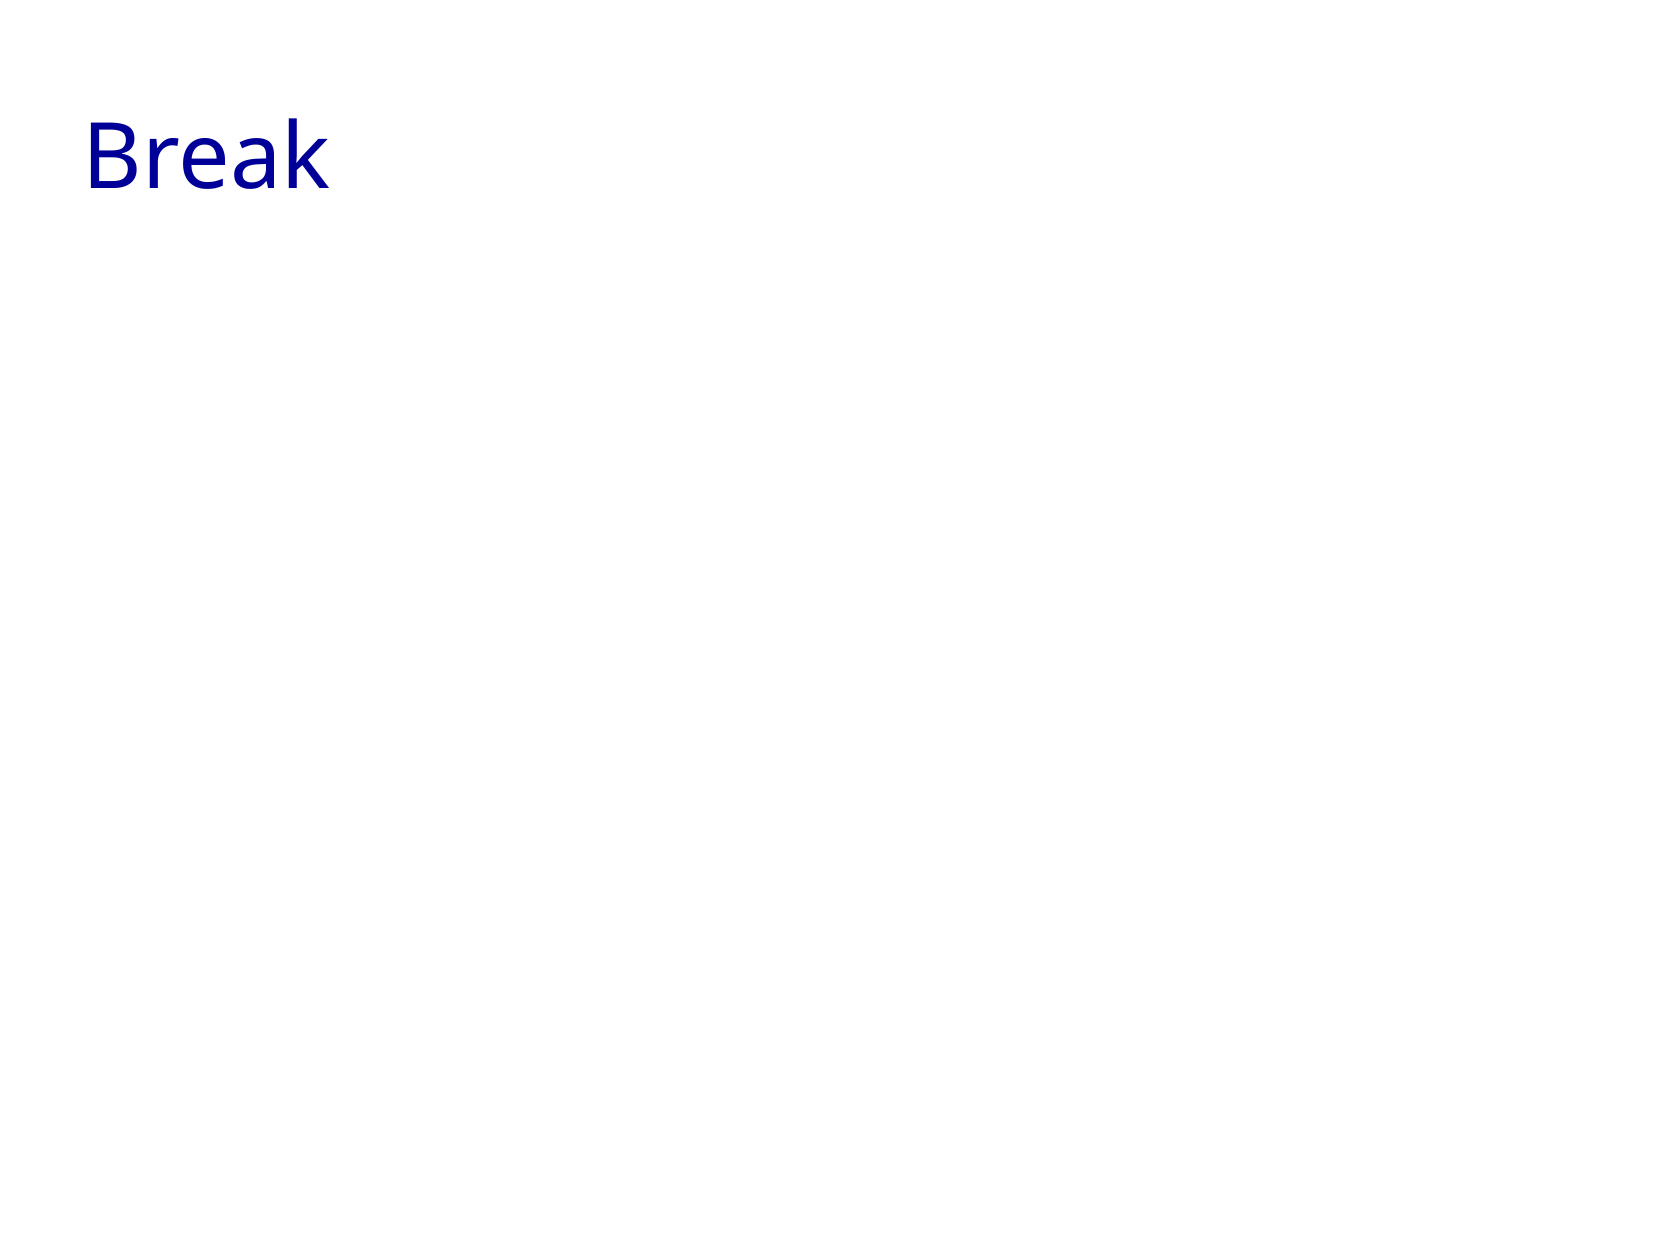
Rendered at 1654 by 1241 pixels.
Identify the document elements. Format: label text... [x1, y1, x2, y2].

title Break [82, 49, 1571, 257]
